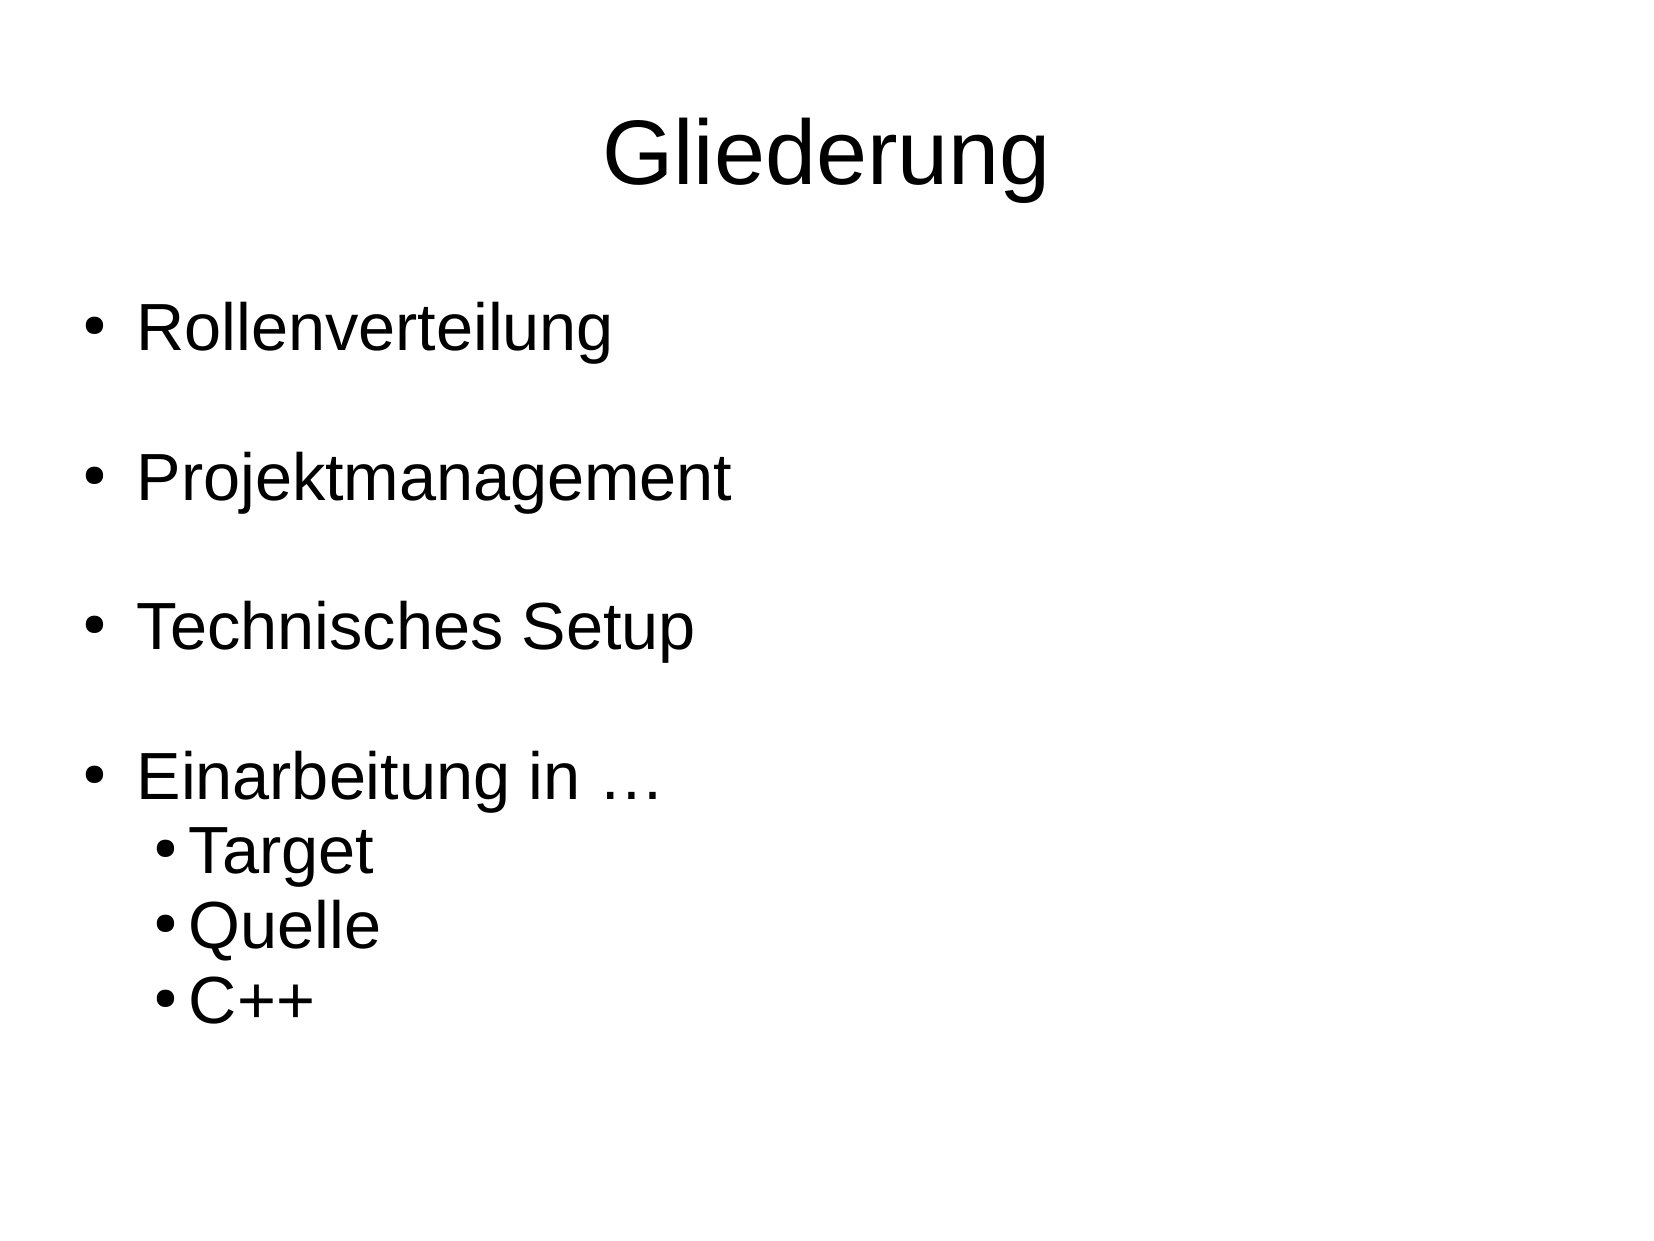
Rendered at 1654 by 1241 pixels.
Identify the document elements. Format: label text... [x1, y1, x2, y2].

title Gliederung [82, 49, 1571, 257]
subtitle Rollenverteilung Projektmanagement Technisches Setup Einarbeitung in … Target Quelle C++ [82, 290, 1571, 1038]
